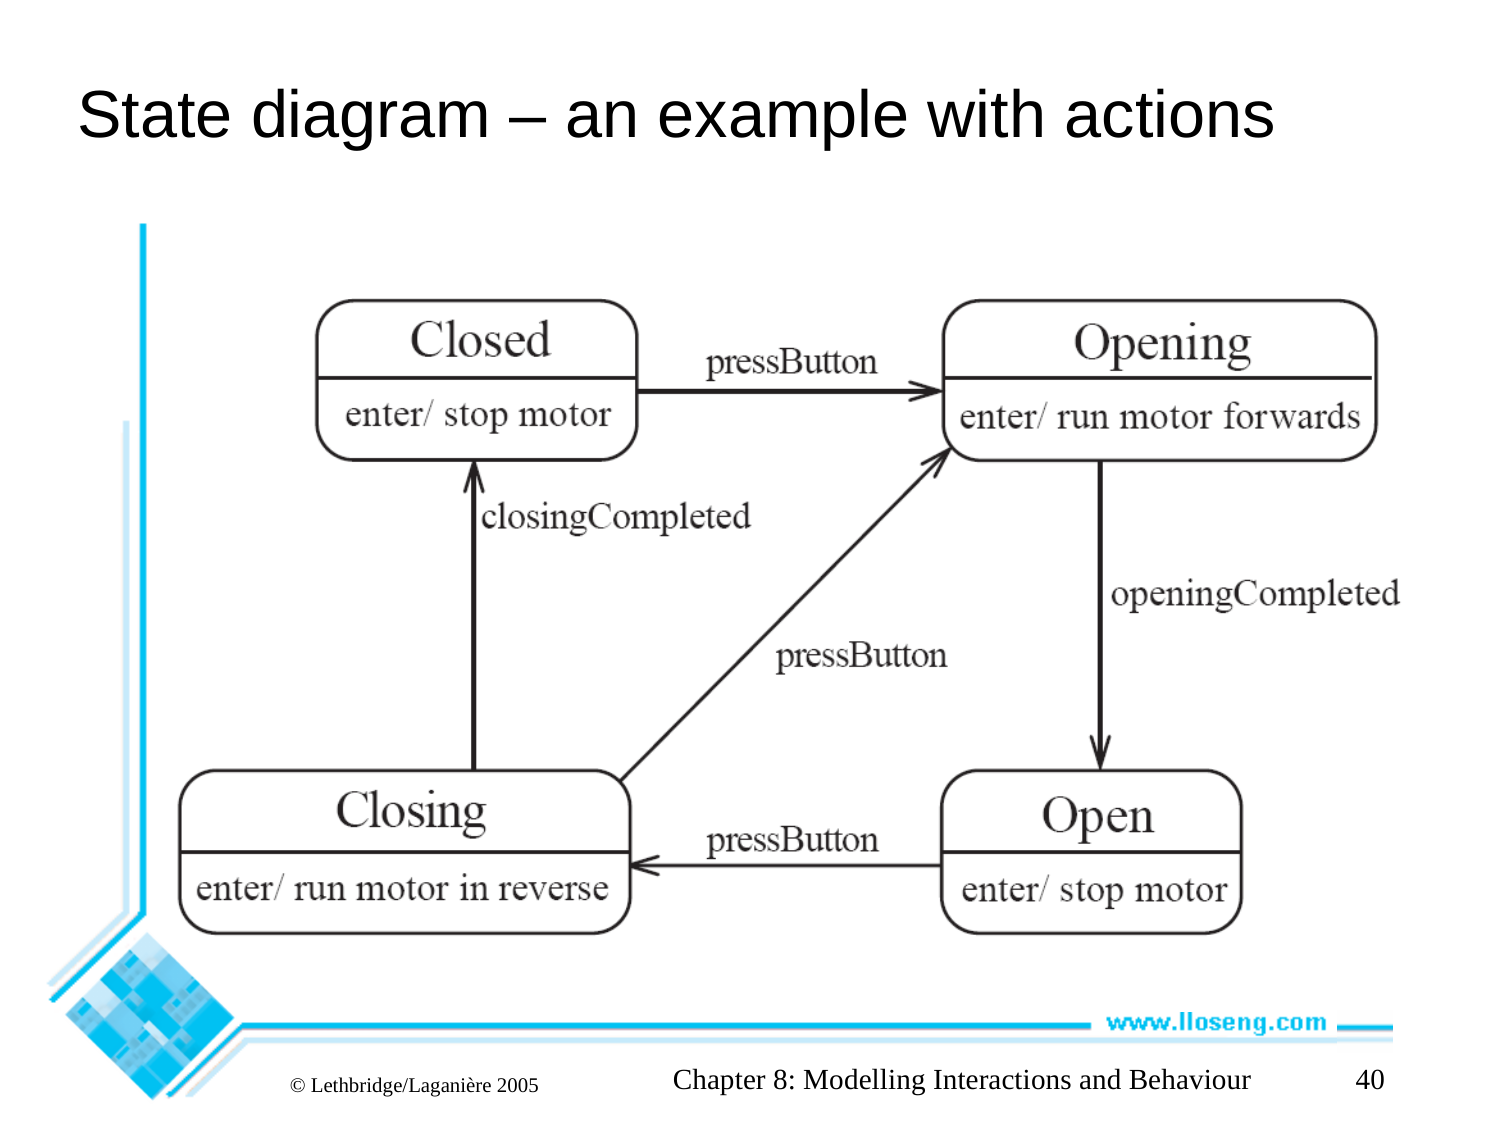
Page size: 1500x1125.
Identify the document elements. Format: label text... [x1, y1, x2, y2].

text_box © Lethbridge/Laganière 2005 [275, 1062, 601, 1125]
text_box Chapter 8: Modelling Interactions and Behaviour [624, 1050, 1300, 1125]
text_box <number> [1325, 1050, 1401, 1125]
title State diagram – an example with actions [62, 37, 1413, 188]
picture [35, 212, 1393, 1102]
picture [174, 298, 1413, 940]
